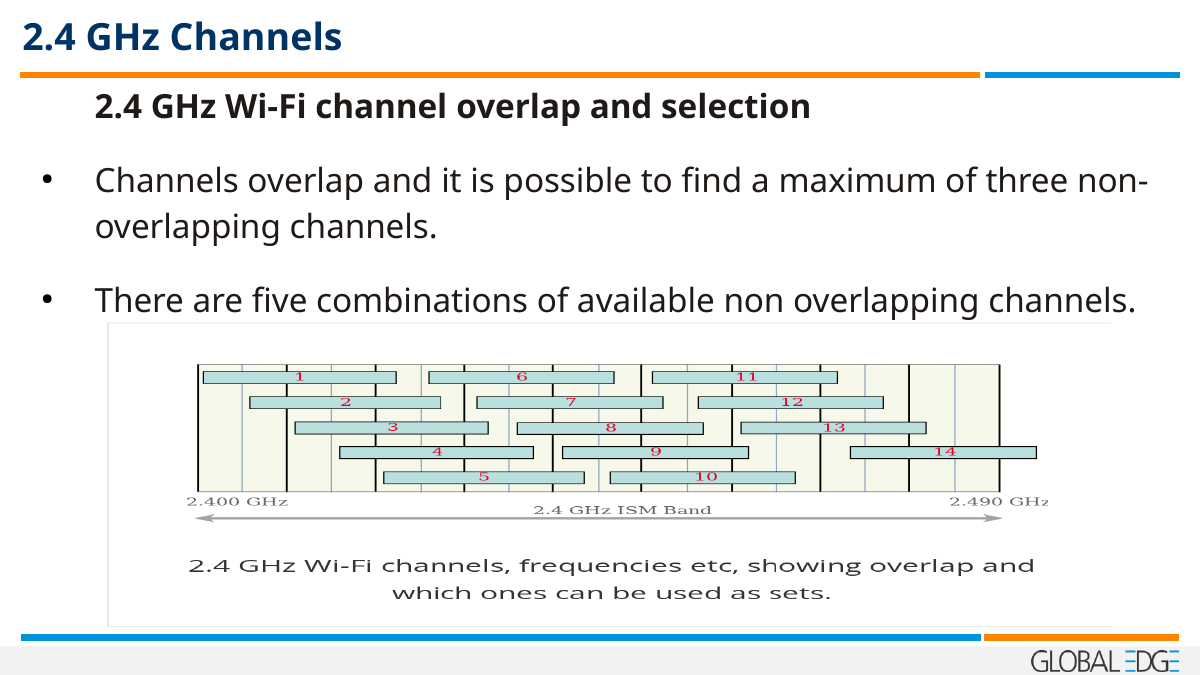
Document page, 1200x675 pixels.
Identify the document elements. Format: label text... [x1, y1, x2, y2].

title 2.4 GHz Channels [12, 9, 1088, 63]
list 2.4 GHz Wi-Fi channel overlap and selection Channels overlap and it is possible to find a maximum of three non-overlapping channels. There are five combinations of available non overlapping channels. [23, 82, 1182, 626]
picture [106, 321, 1111, 628]
picture [1031, 650, 1179, 672]
